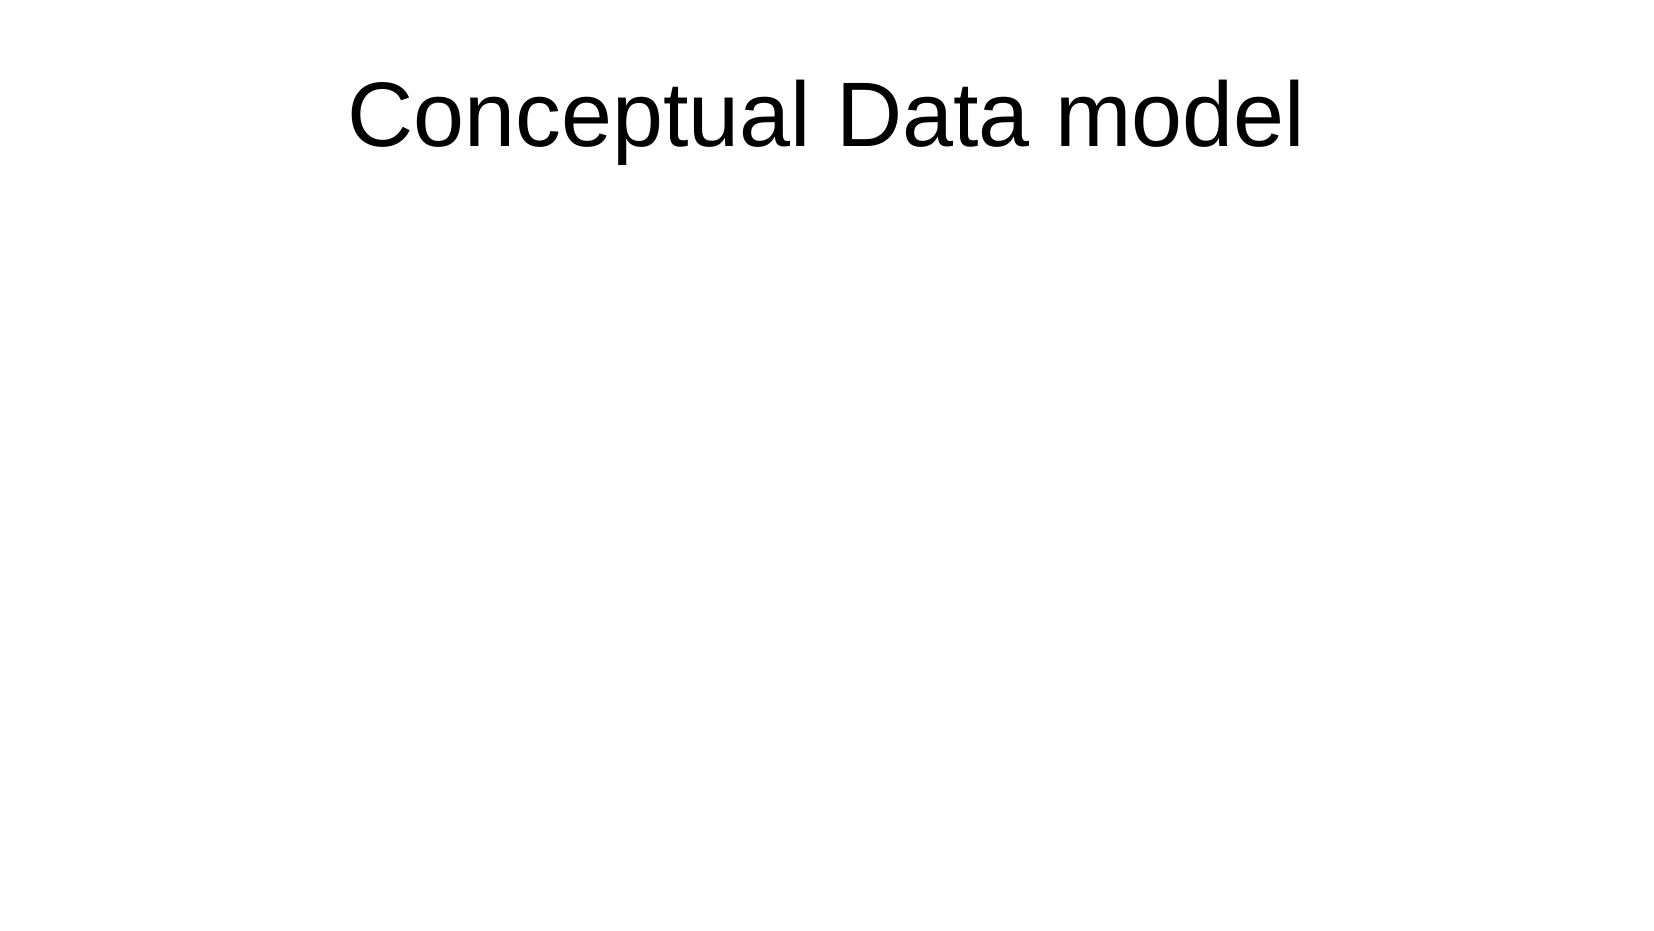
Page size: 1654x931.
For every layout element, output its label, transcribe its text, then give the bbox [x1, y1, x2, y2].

title Conceptual Data model [82, 37, 1571, 193]
